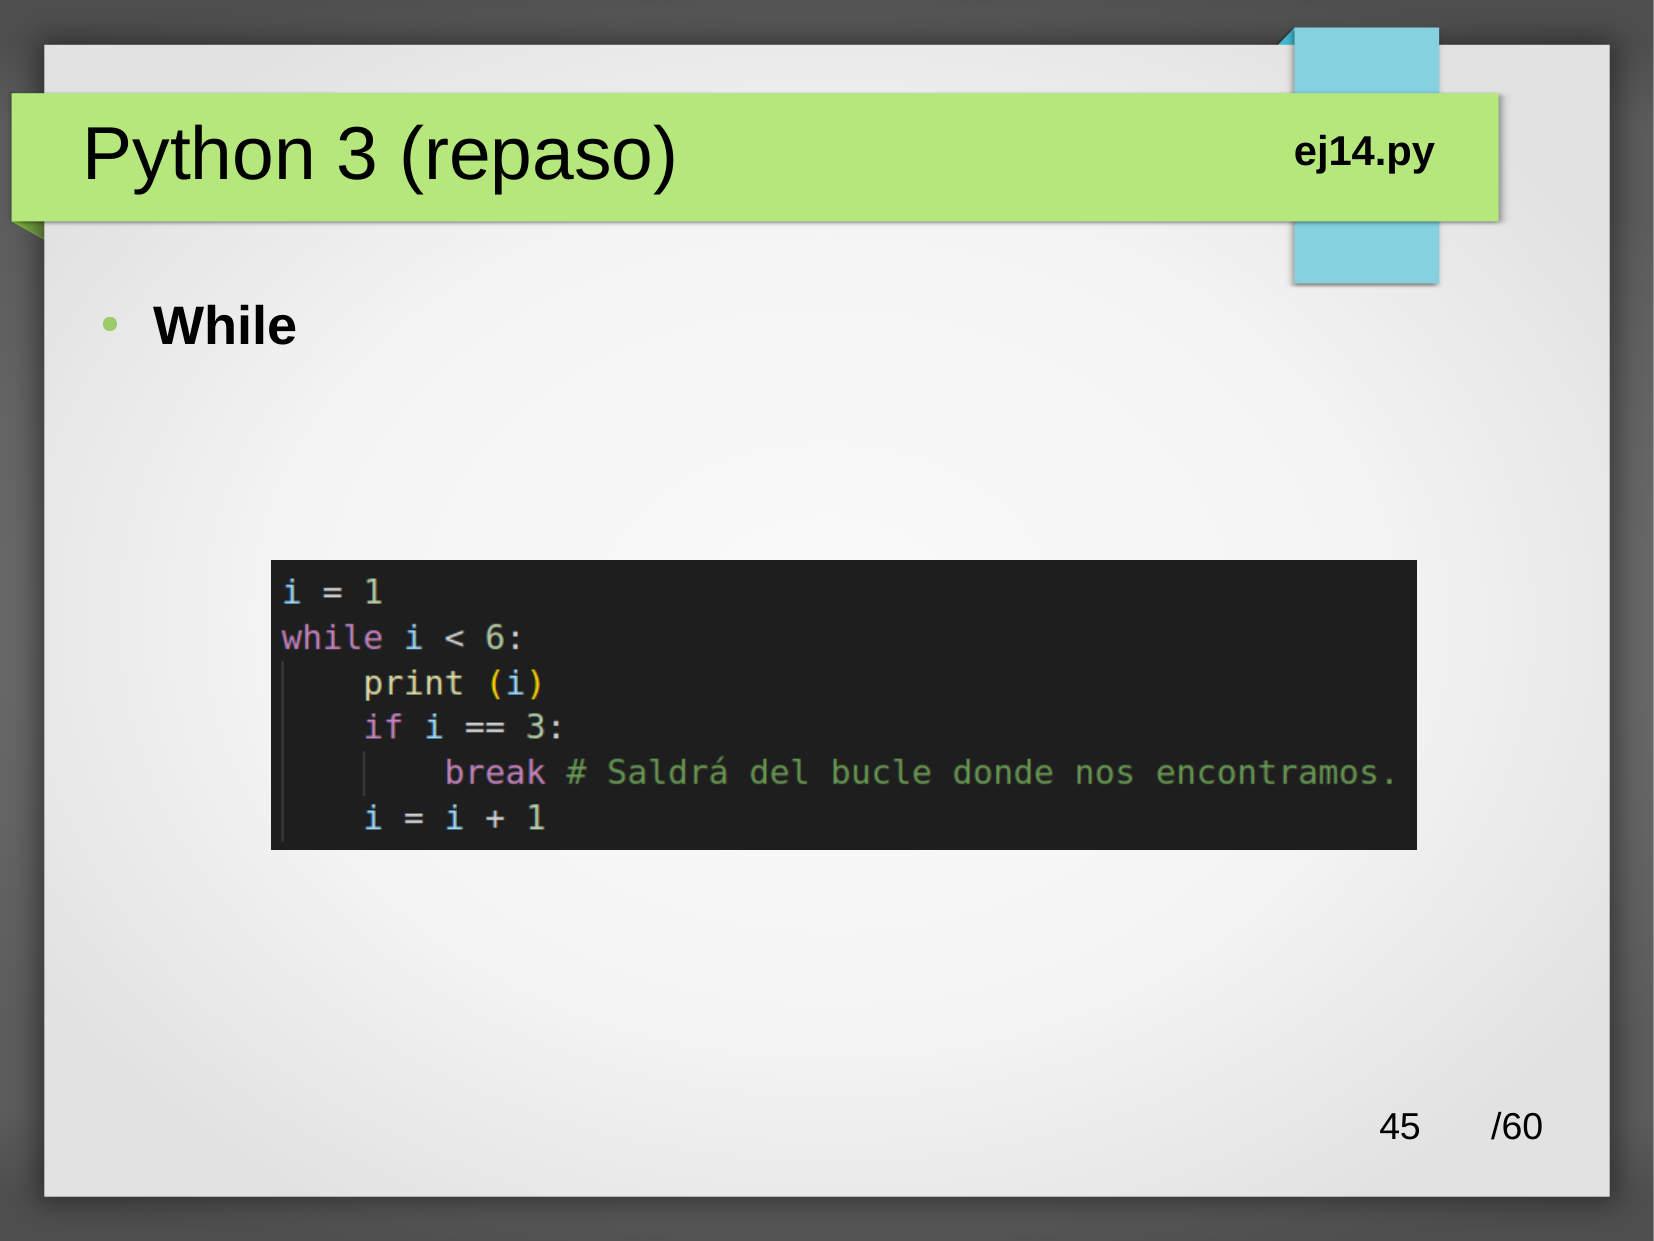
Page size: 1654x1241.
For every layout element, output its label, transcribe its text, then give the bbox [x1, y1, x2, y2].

picture [0, 0, 1654, 1241]
text_box <número> [1364, 1098, 1476, 1169]
text_box ej14.py [1279, 120, 1465, 229]
list While [82, 295, 1571, 1015]
text_box /60 [1476, 1098, 1644, 1169]
title Python 3 (repaso) [82, 94, 1264, 213]
